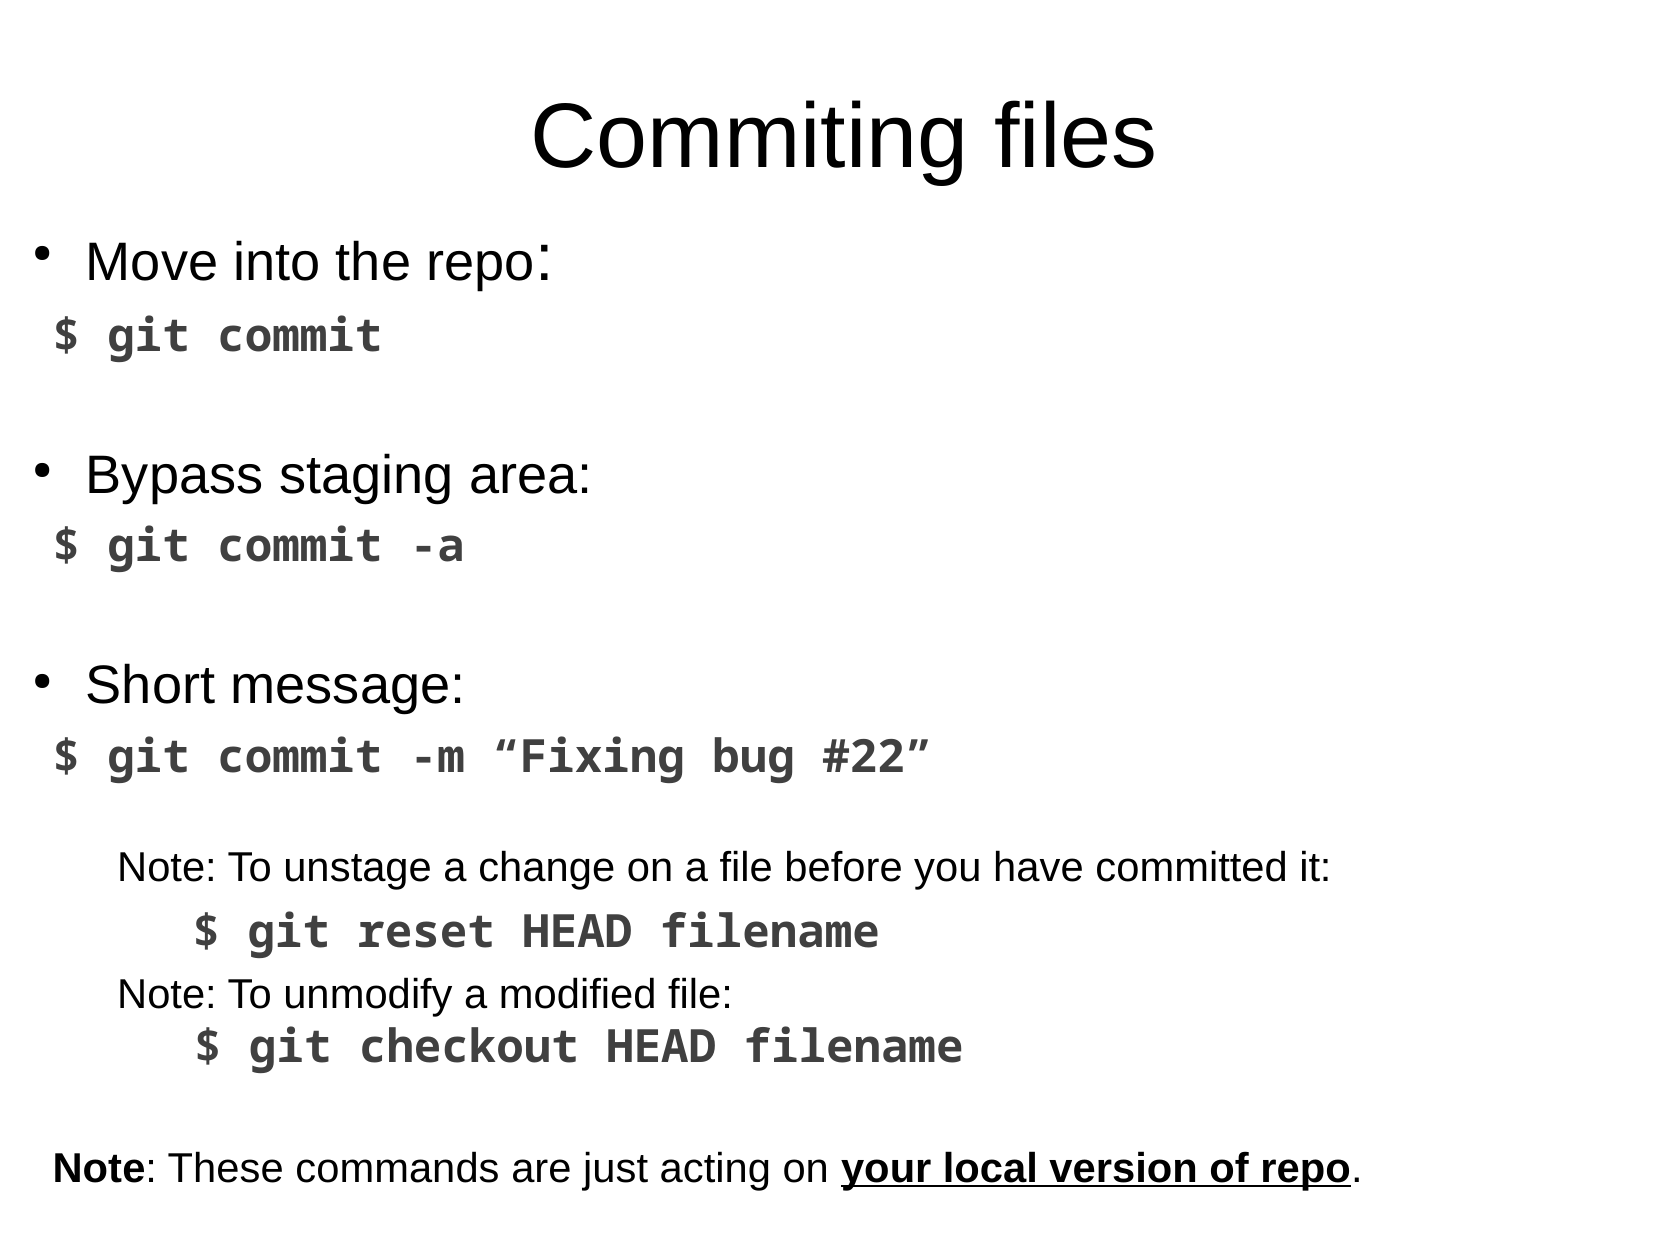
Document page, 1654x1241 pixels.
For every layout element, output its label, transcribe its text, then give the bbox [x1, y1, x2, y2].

list Move into the repo: $ git commit Bypass staging area: $ git commit -a Short message: $ git commit -m “Fixing bug #22” Note: To unstage a change on a file before you have committed it: $ git reset HEAD filename Note: To unmodify a modified file: $ git checkout HEAD filename Note: These commands are just acting on your local version of repo. [0, 206, 1654, 1241]
title Commiting files [0, 27, 1654, 206]
